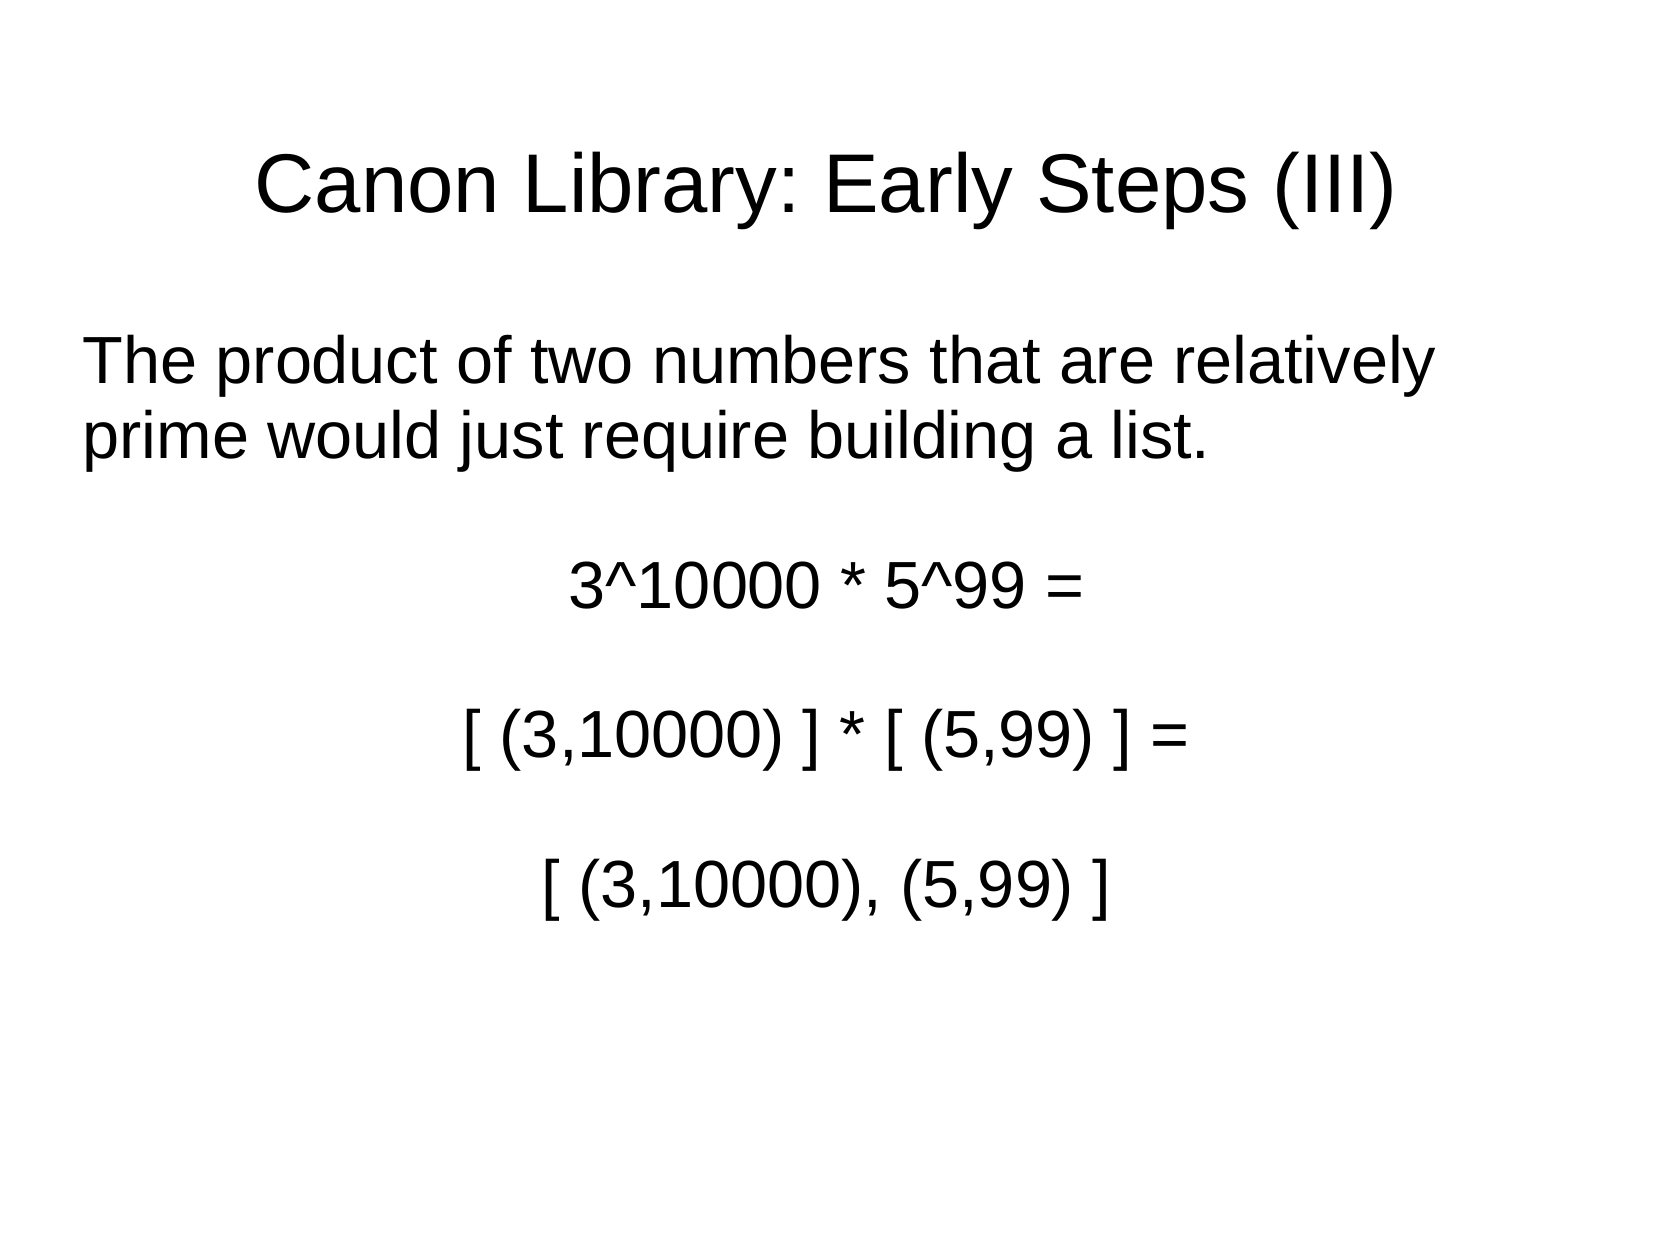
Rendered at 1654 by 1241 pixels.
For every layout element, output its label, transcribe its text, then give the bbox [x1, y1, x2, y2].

subtitle Canon Library: Early Steps (III) The product of two numbers that are relatively prime would just require building a list. 3^10000 * 5^99 = [ (3,10000) ] * [ (5,99) ] = [ (3,10000), (5,99) ] [82, 49, 1571, 1010]
